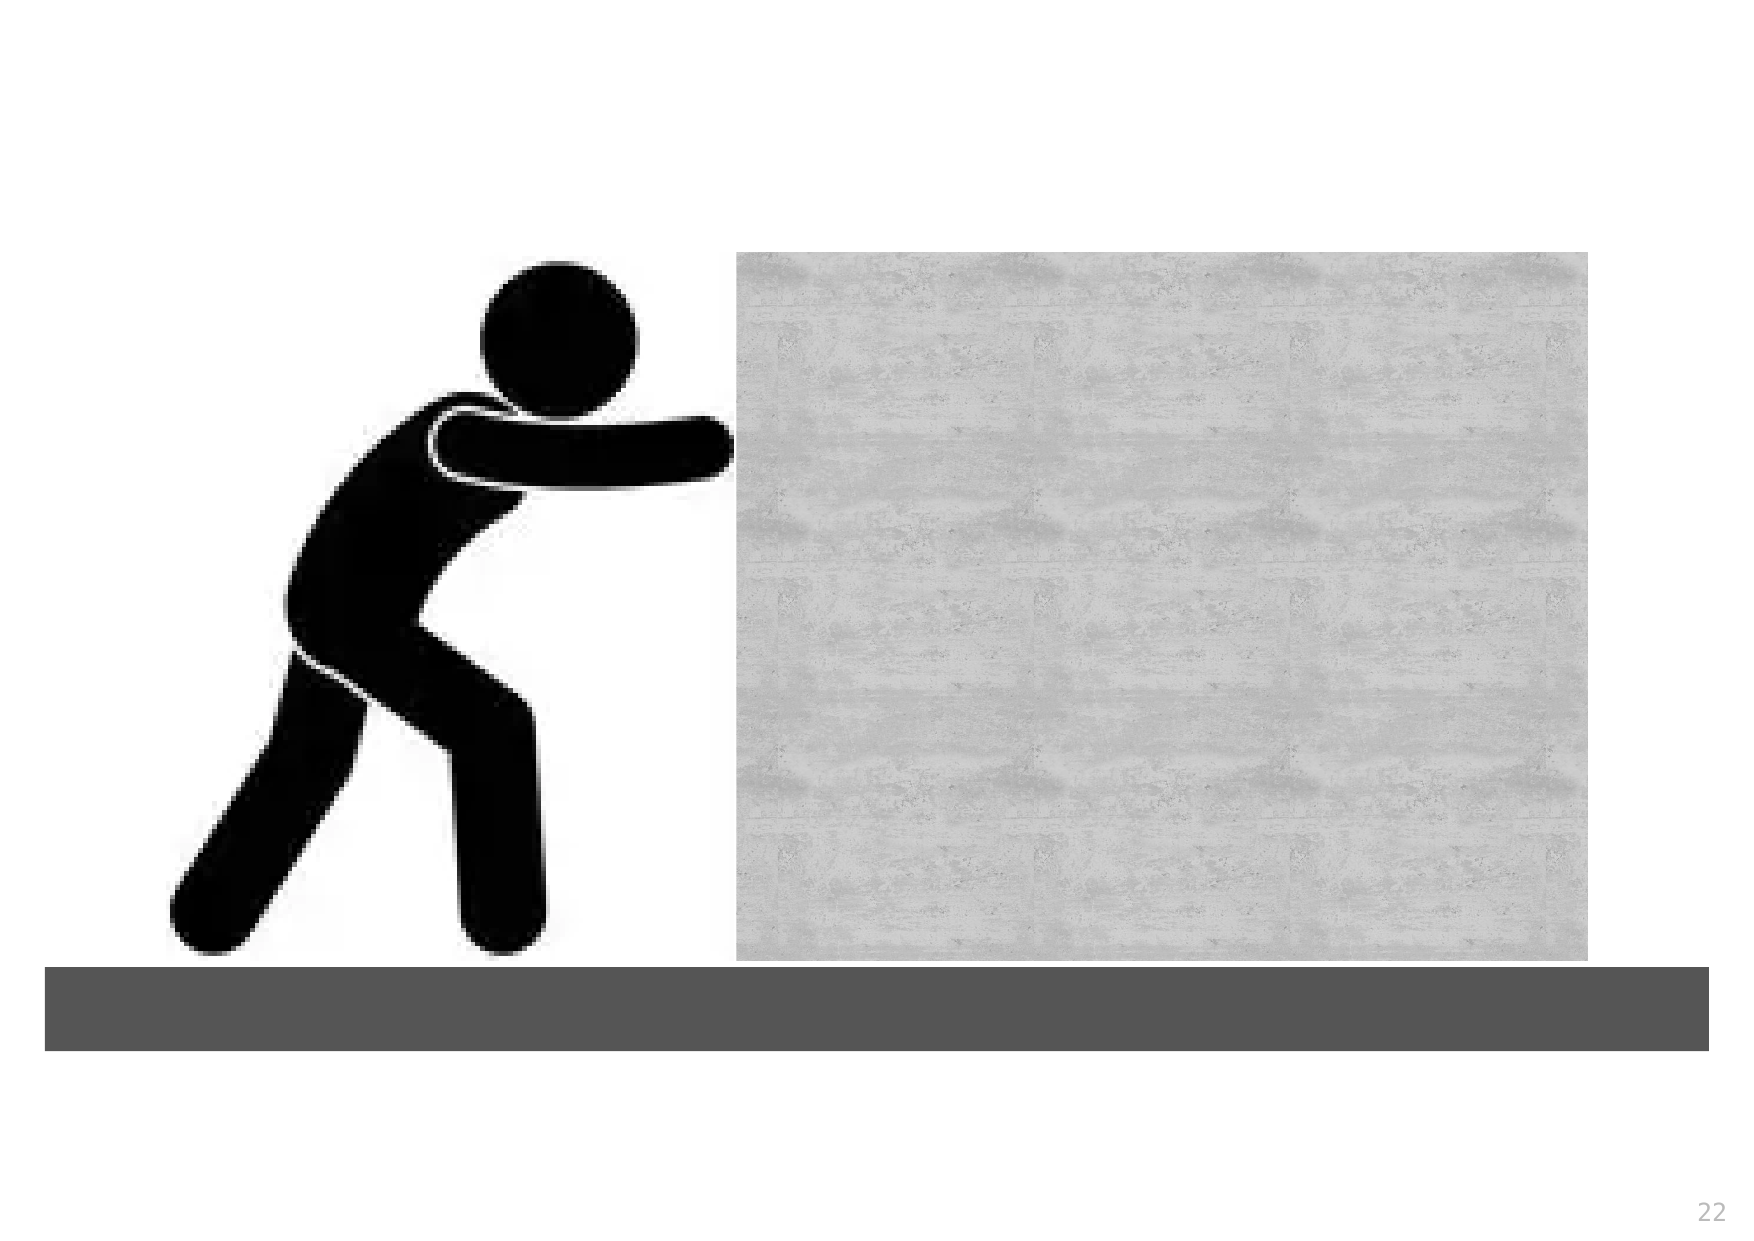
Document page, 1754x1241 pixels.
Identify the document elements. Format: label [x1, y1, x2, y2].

picture [166, 252, 734, 961]
text_box [736, 252, 1588, 961]
text_box [44, 967, 1709, 1052]
